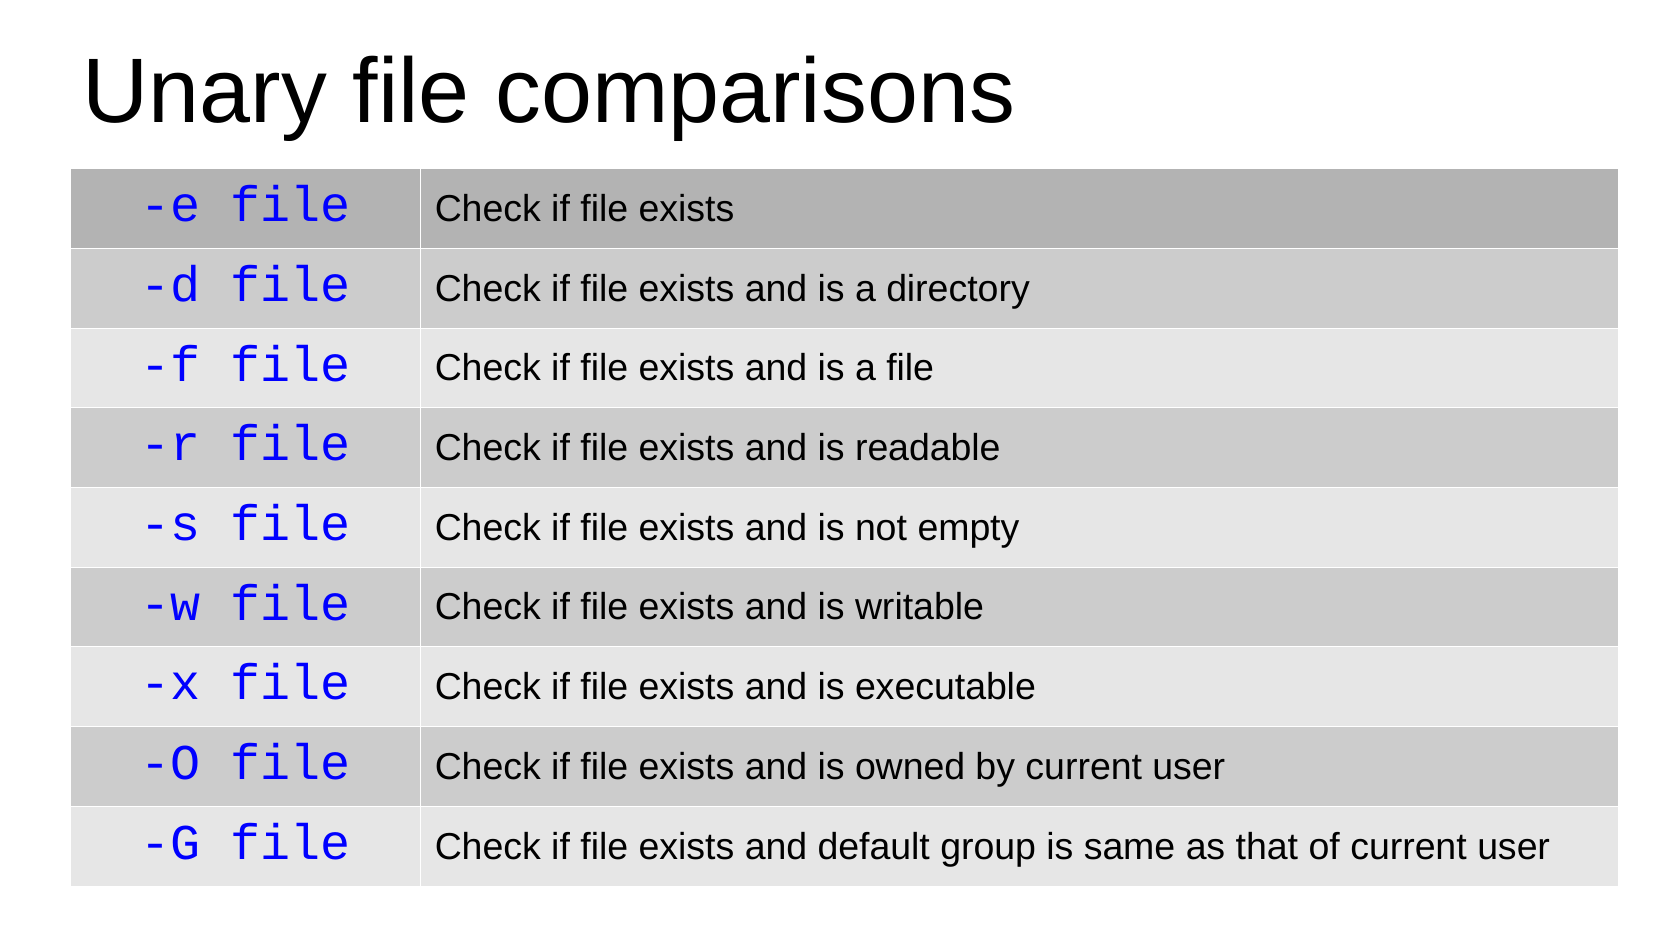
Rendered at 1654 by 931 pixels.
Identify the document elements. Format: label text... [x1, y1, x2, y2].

table_cell Check if file exists and is readable [421, 408, 1618, 487]
table_header -e file [71, 169, 420, 248]
table_cell Check if file exists and default group is same as that of current user [421, 807, 1618, 886]
table_header Check if file exists [421, 169, 1618, 248]
table_cell Check if file exists and is a file [421, 329, 1618, 407]
table_cell -s file [71, 488, 420, 567]
table_cell -w file [71, 568, 420, 646]
table_cell -r file [71, 408, 420, 487]
table_cell Check if file exists and is not empty [421, 488, 1618, 567]
table_cell -G file [71, 807, 420, 886]
table_cell Check if file exists and is owned by current user [421, 727, 1618, 806]
title Unary file comparisons [82, 13, 1571, 168]
table_cell Check if file exists and is writable [421, 568, 1618, 646]
table_cell Check if file exists and is a directory [421, 249, 1618, 328]
table_cell -O file [71, 727, 420, 806]
table_cell Check if file exists and is executable [421, 647, 1618, 726]
table_cell -d file [71, 249, 420, 328]
table_cell -f file [71, 329, 420, 407]
table_cell -x file [71, 647, 420, 726]
